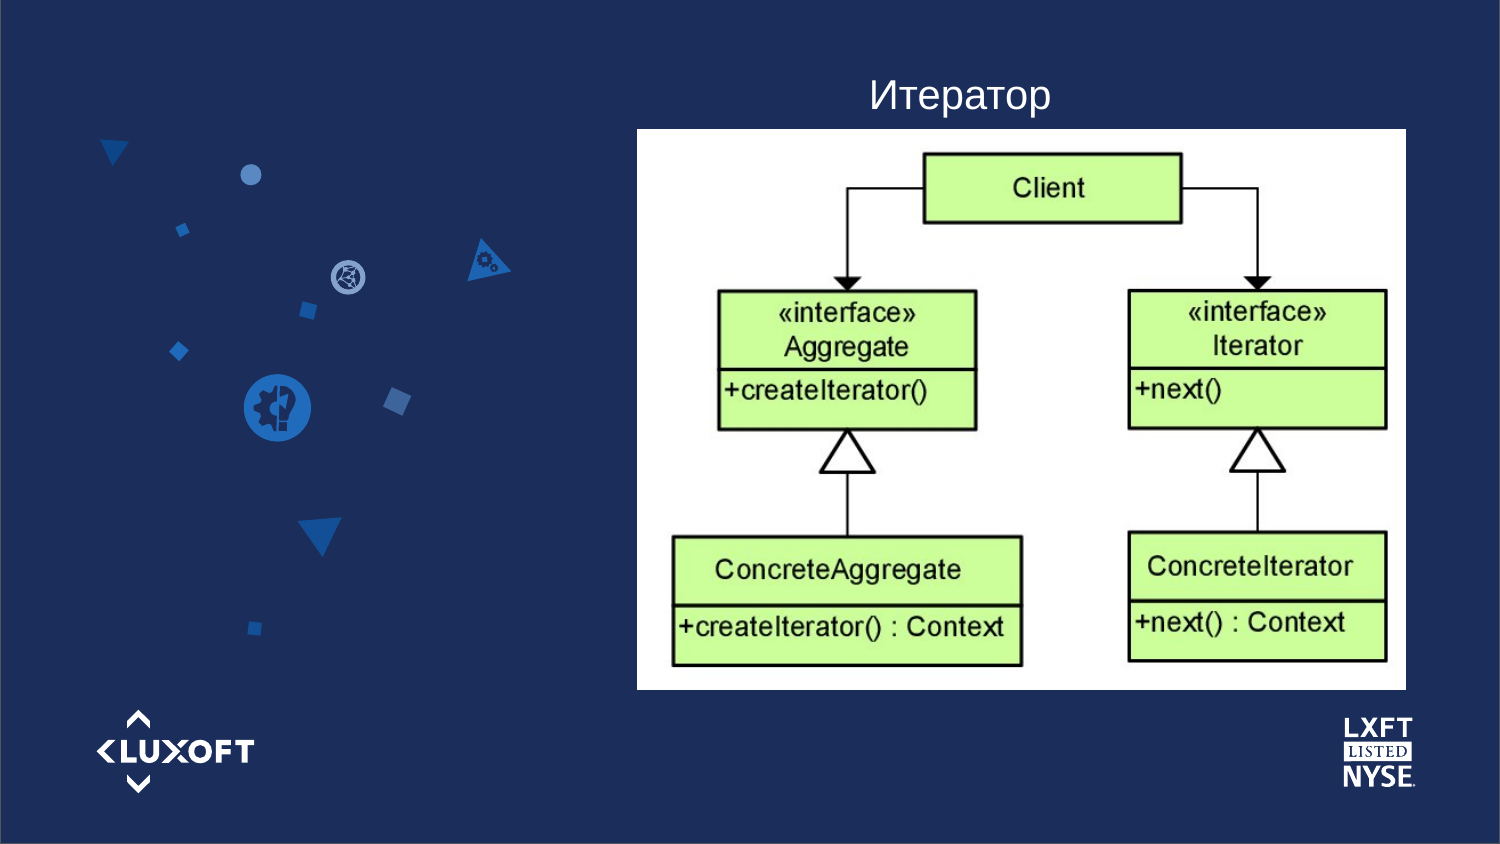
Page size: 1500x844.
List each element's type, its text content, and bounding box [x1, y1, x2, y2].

title Итератор [868, 23, 1335, 129]
picture [637, 129, 1406, 690]
